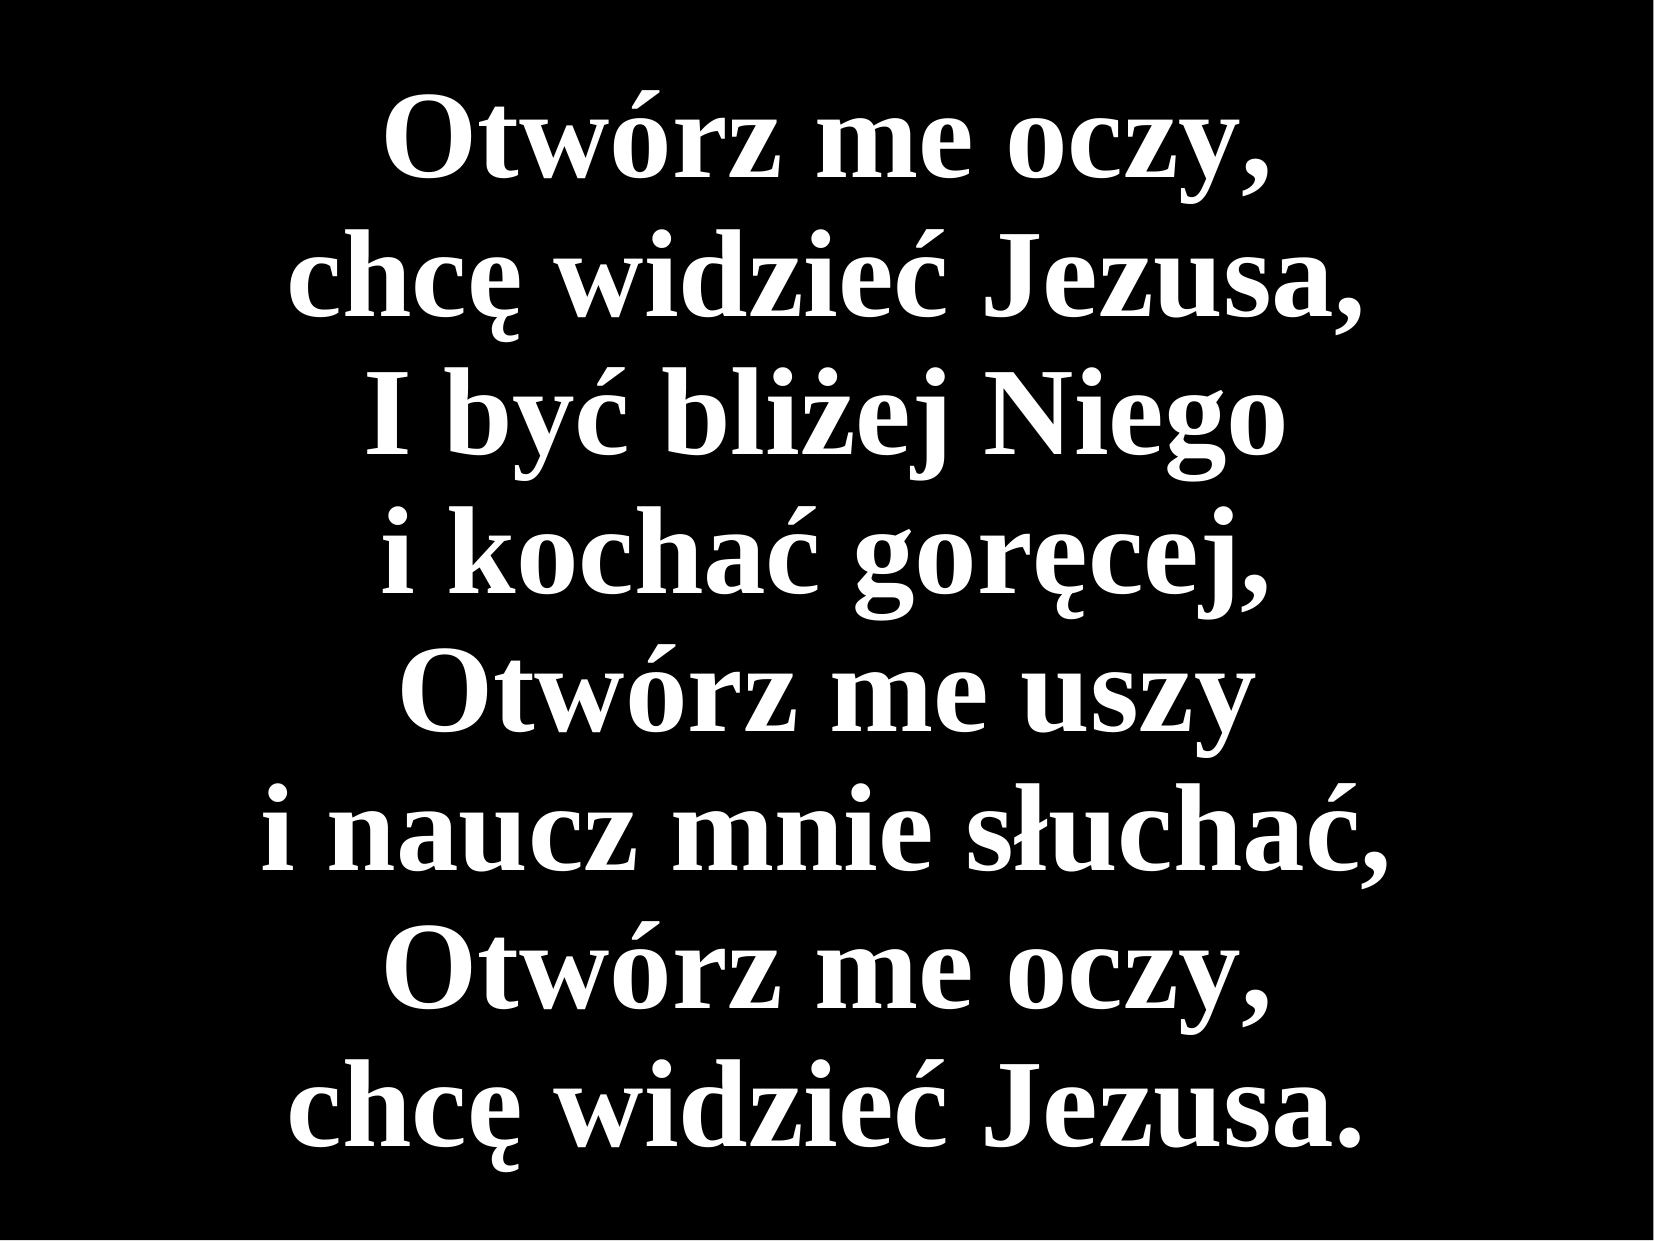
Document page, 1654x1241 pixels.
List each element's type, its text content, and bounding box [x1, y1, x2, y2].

title Otwórz me oczy, chcę widzieć Jezusa, I być bliżej Niego i kochać goręcej, Otwórz me uszy i naucz mnie słuchać, Otwórz me oczy, chcę widzieć Jezusa. [0, 0, 1654, 1241]
